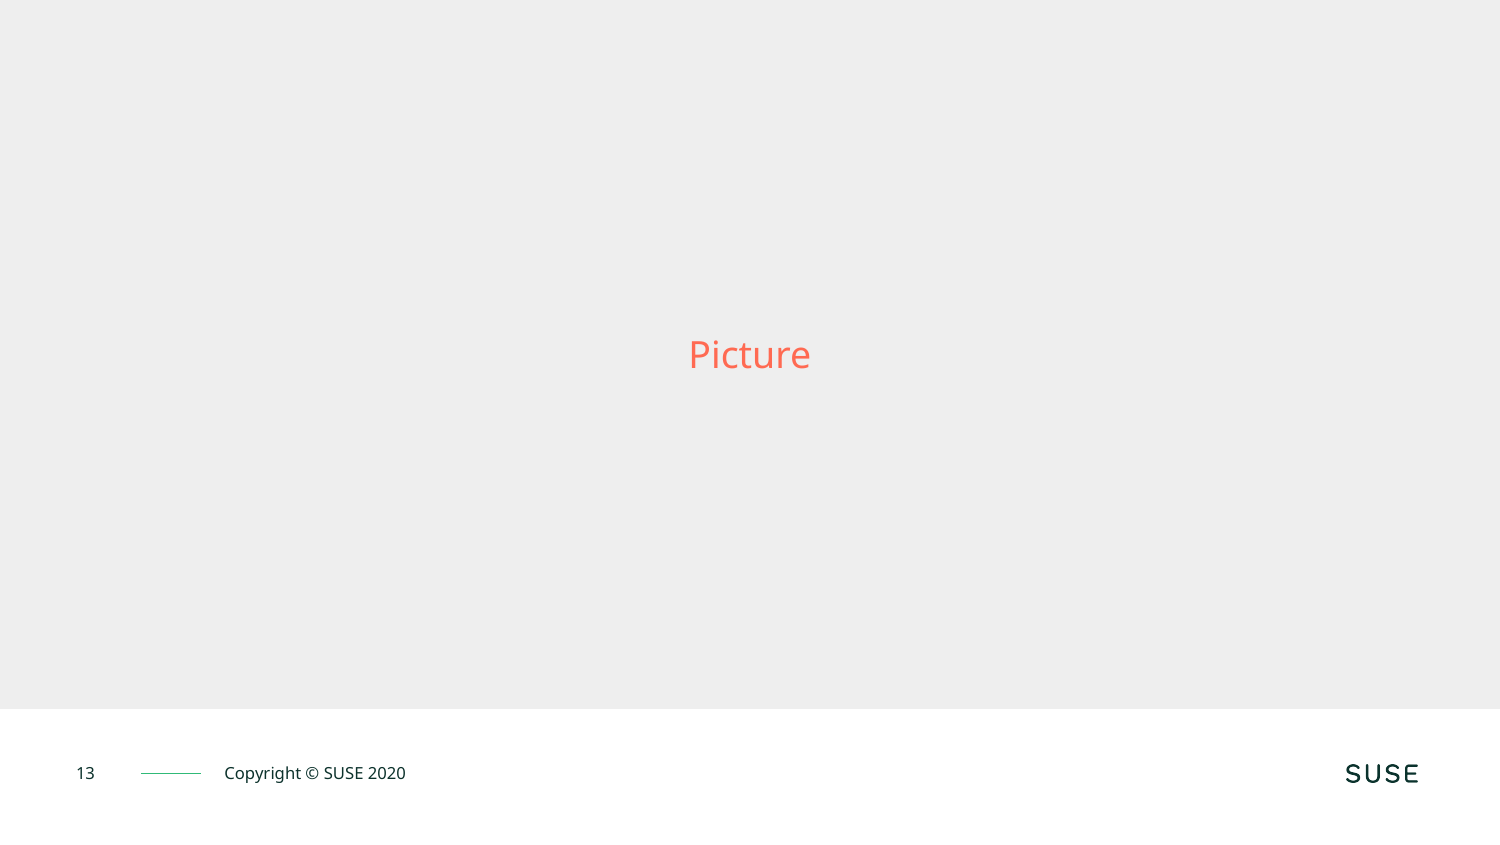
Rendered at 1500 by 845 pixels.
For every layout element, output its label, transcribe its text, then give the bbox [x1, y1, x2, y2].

picture [1346, 764, 1418, 783]
text_box Picture [0, 0, 1500, 709]
